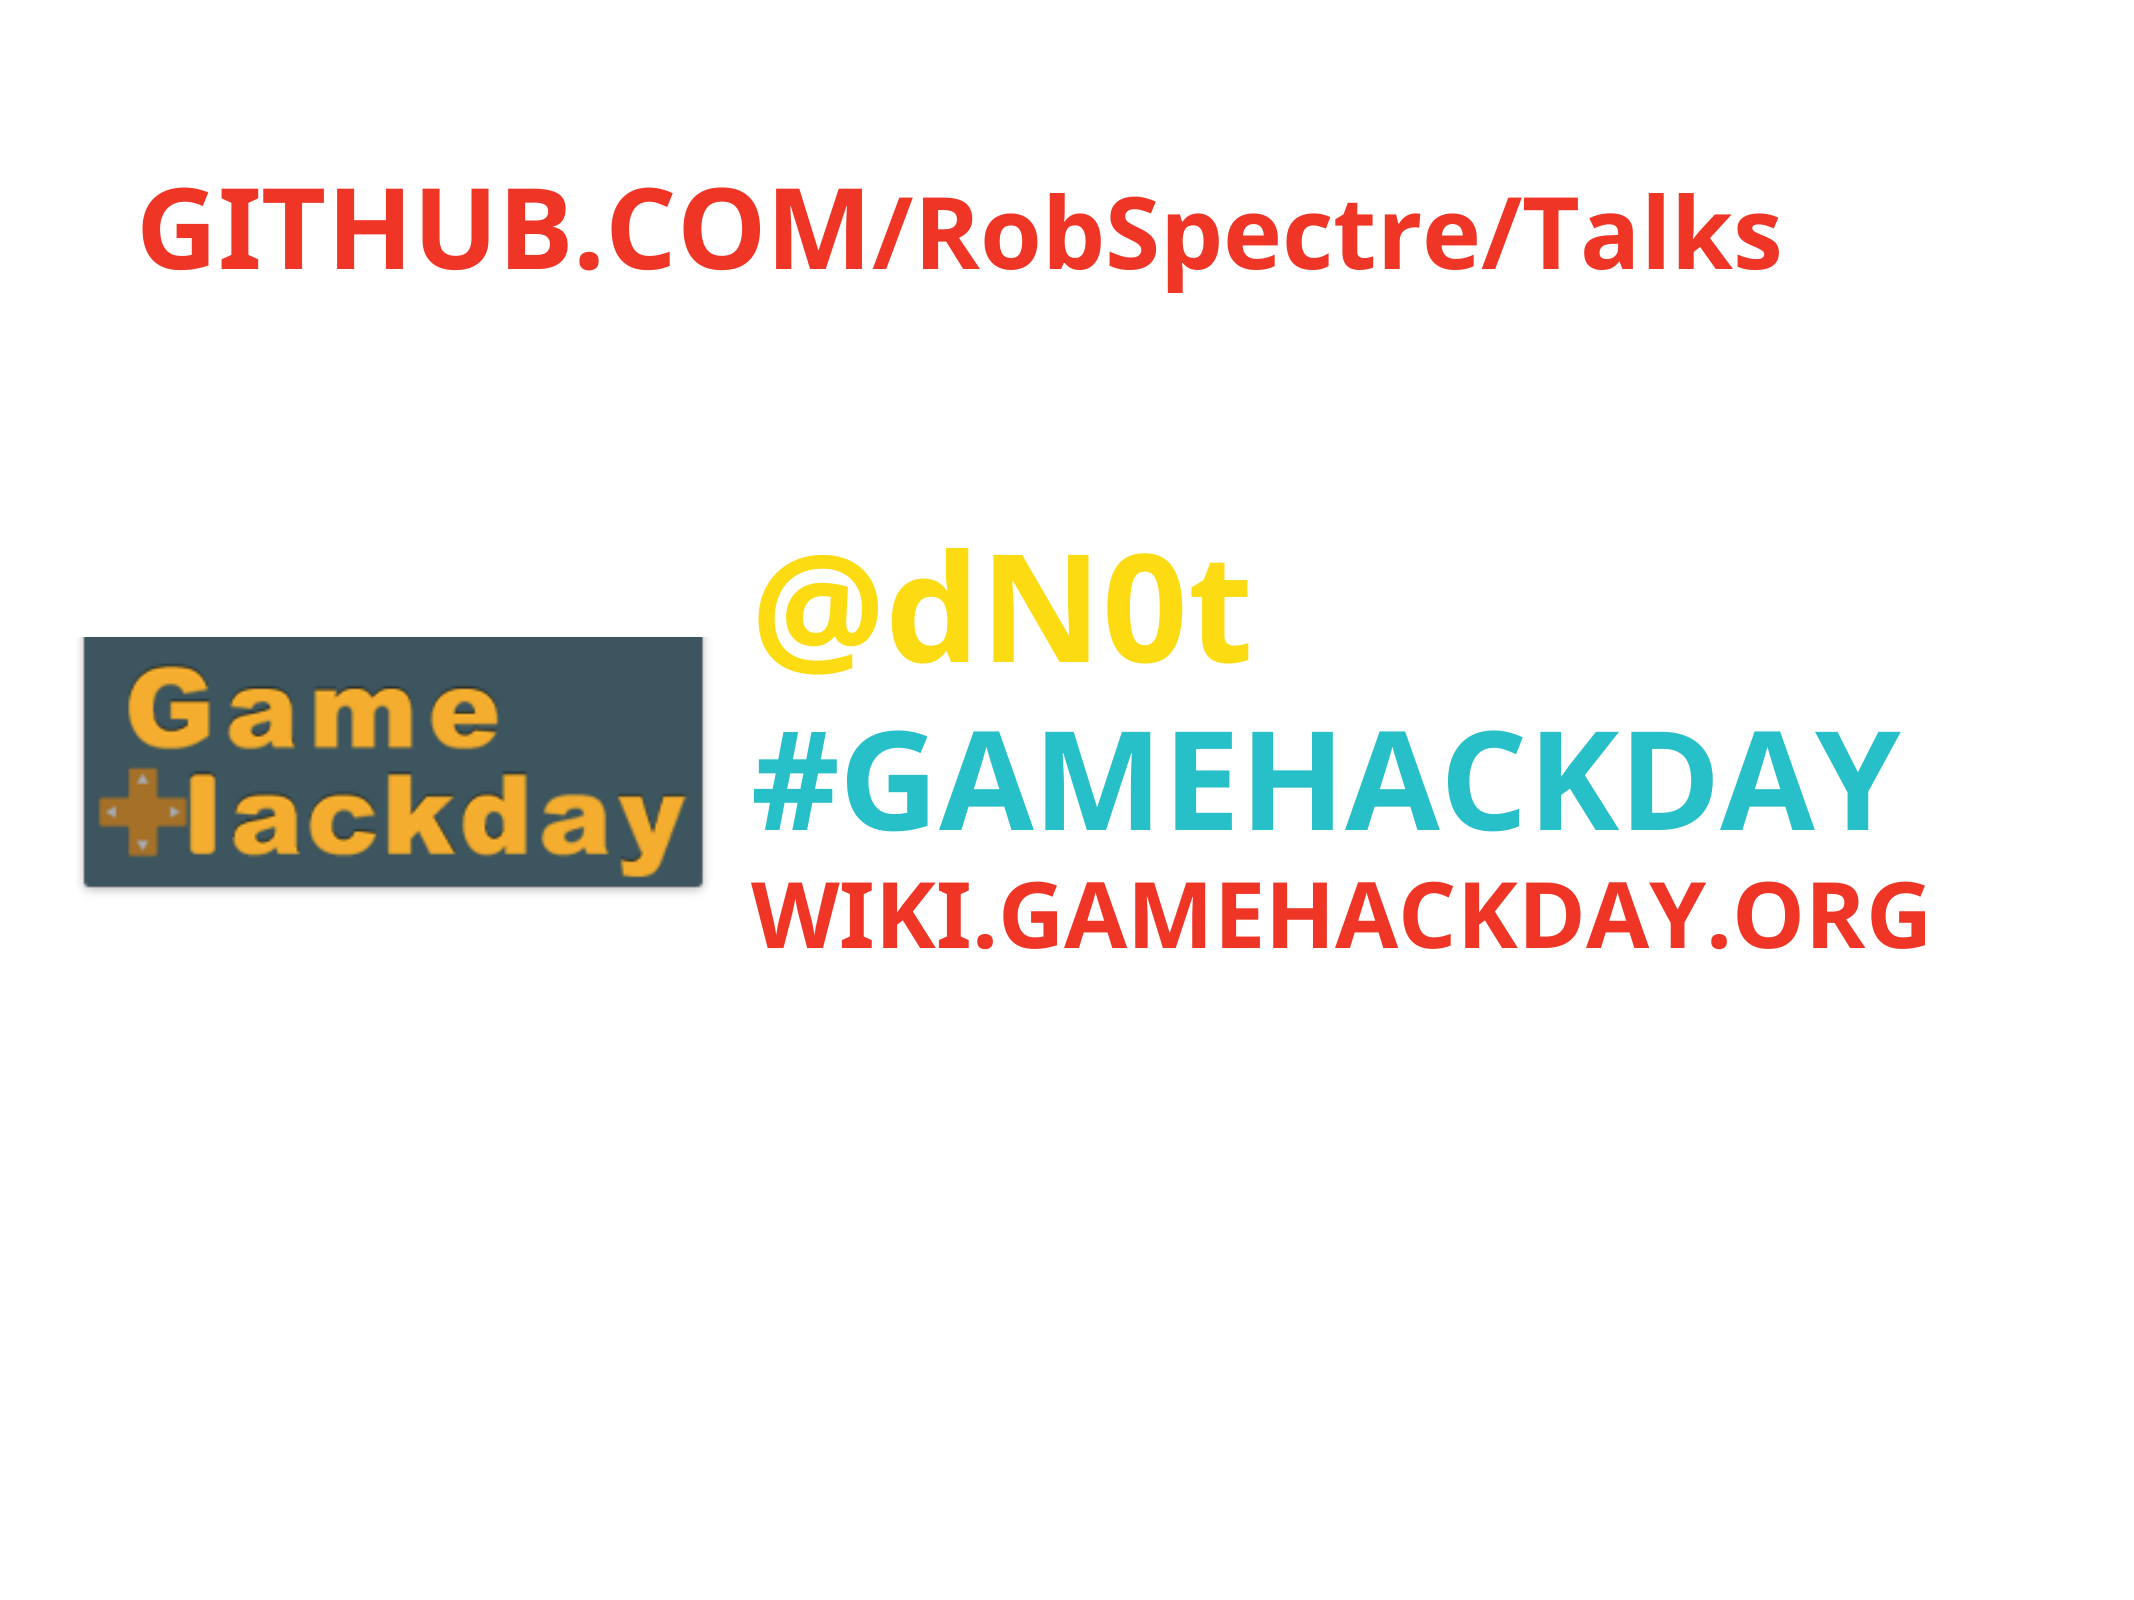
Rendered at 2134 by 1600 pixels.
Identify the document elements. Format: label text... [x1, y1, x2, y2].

picture [75, 637, 713, 901]
text_box @dN0t #GAMEHACKDAY WIKI.GAMEHACKDAY.ORG [741, 512, 2134, 1163]
text_box GITHUB.COM/RobSpectre/Talks [112, 150, 2134, 338]
